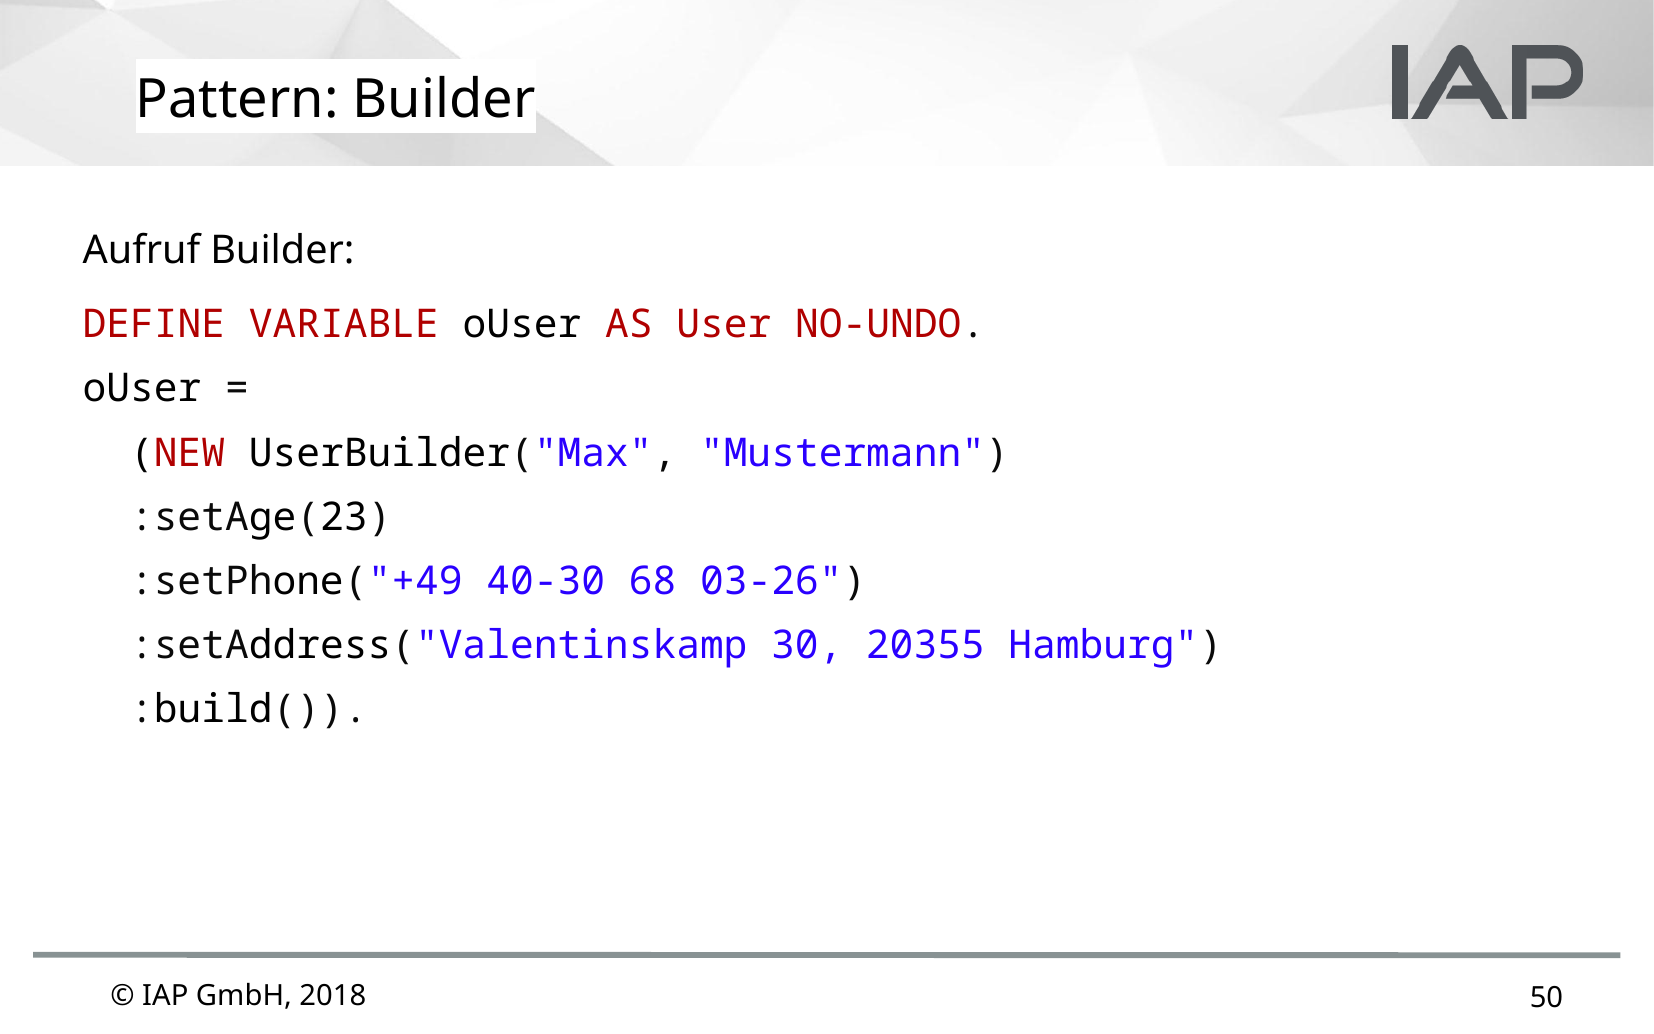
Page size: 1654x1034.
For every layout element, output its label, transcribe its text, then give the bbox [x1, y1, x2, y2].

list Aufruf Builder: [82, 221, 1571, 295]
list DEFINE VARIABLE oUser AS User NO-UNDO. oUser = (NEW UserBuilder("Max", "Mustermann") :setAge(23) :setPhone("+49 40-30 68 03-26") :setAddress("Valentinskamp 30, 20355 Hamburg") :build()). [82, 295, 1571, 915]
title Pattern: Builder [135, 41, 1264, 152]
picture [0, 0, 1654, 166]
